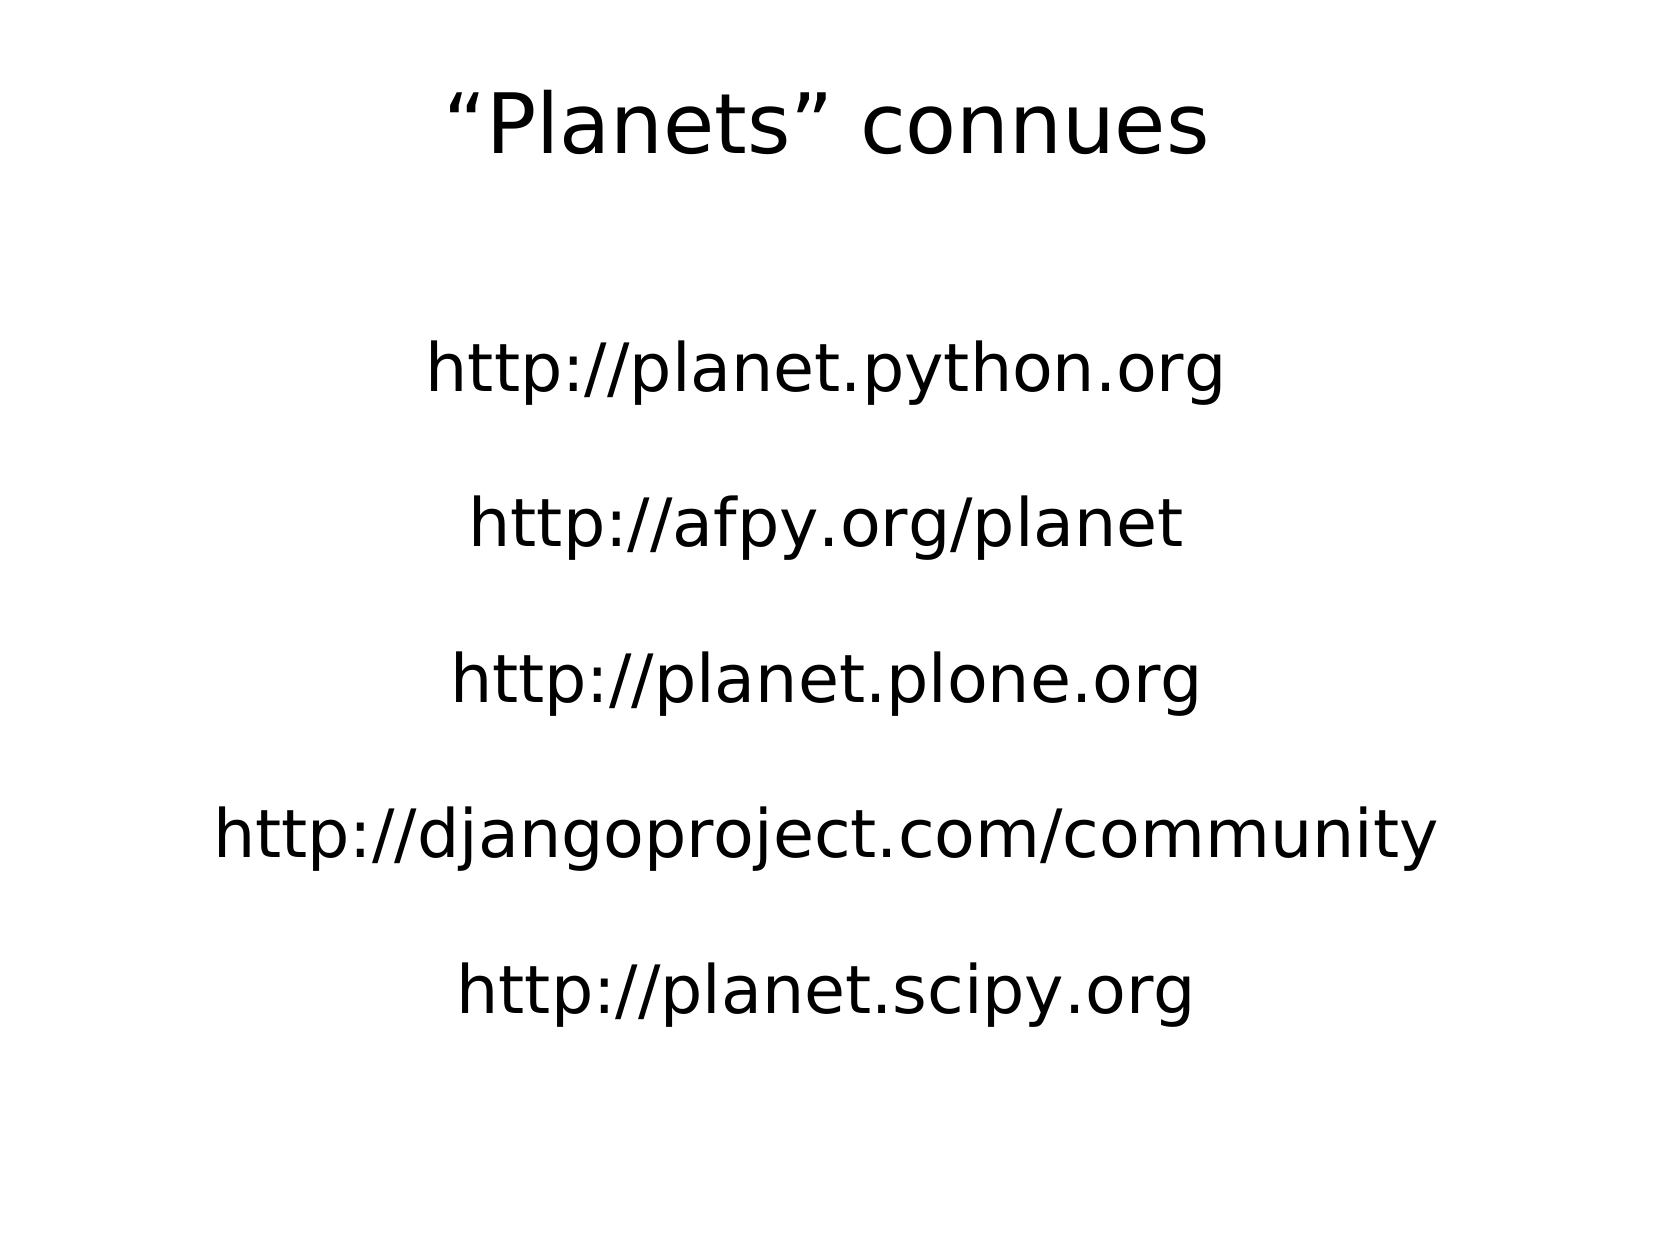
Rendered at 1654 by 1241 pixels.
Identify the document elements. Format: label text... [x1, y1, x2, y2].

text_box “Planets” connues http://planet.python.org http://afpy.org/planet http://planet.plone.org http://djangoproject.com/community http://planet.scipy.org [0, 0, 1654, 1241]
